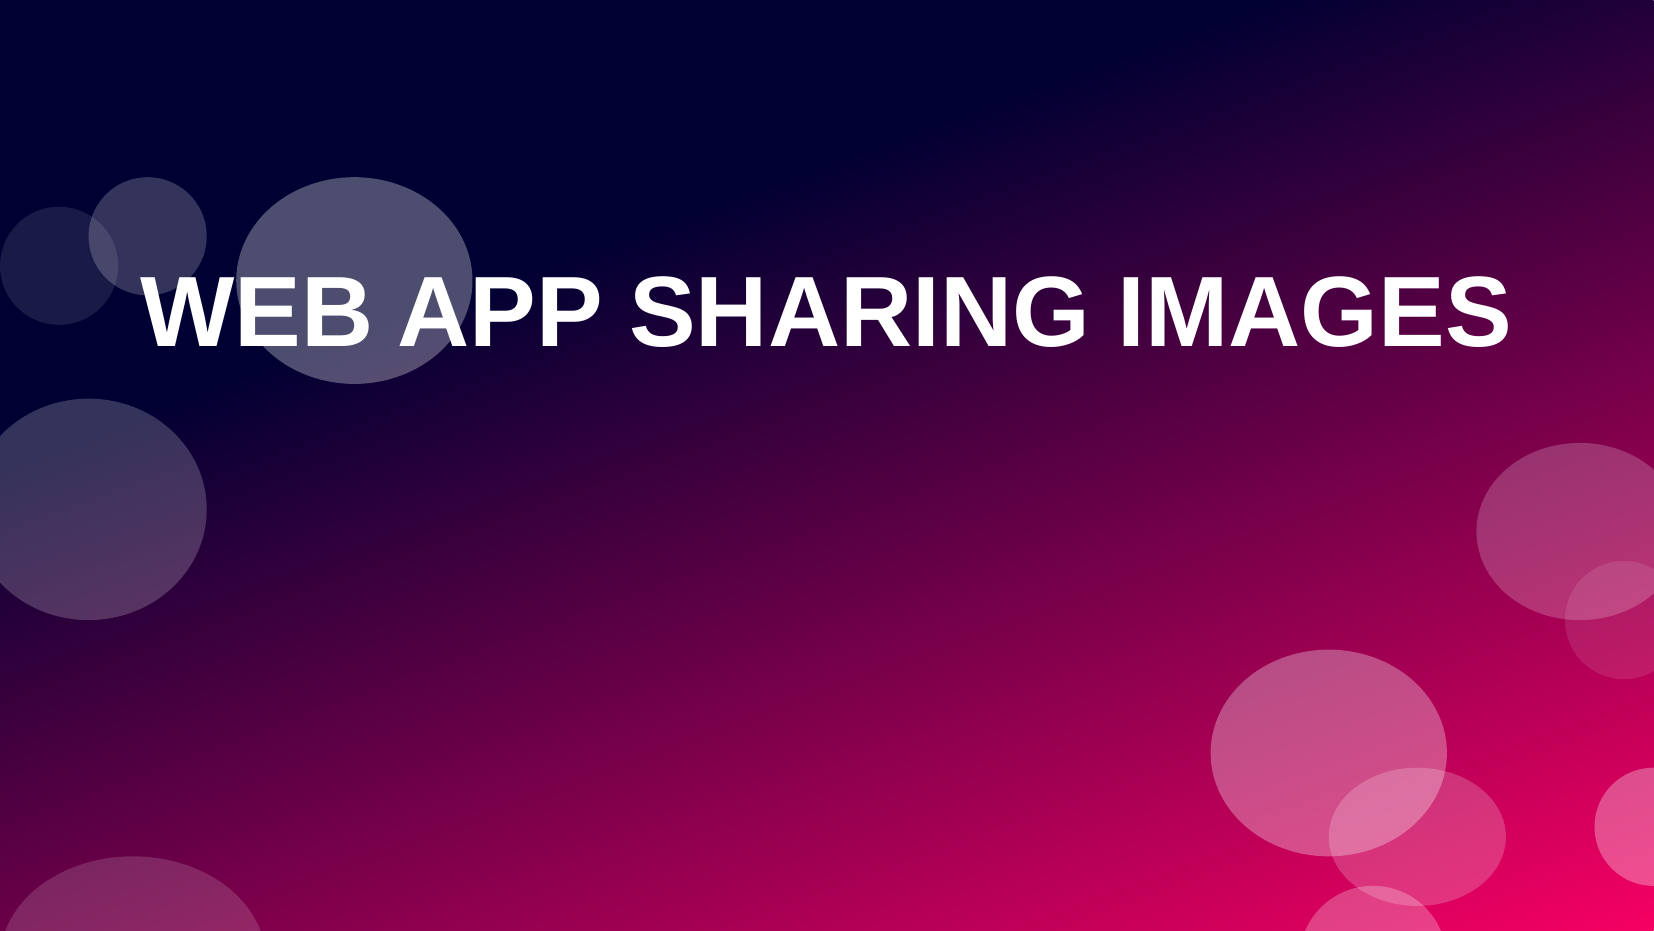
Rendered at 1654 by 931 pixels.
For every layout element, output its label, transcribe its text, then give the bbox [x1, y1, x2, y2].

title WEB APP SHARING IMAGES [82, 234, 1571, 390]
